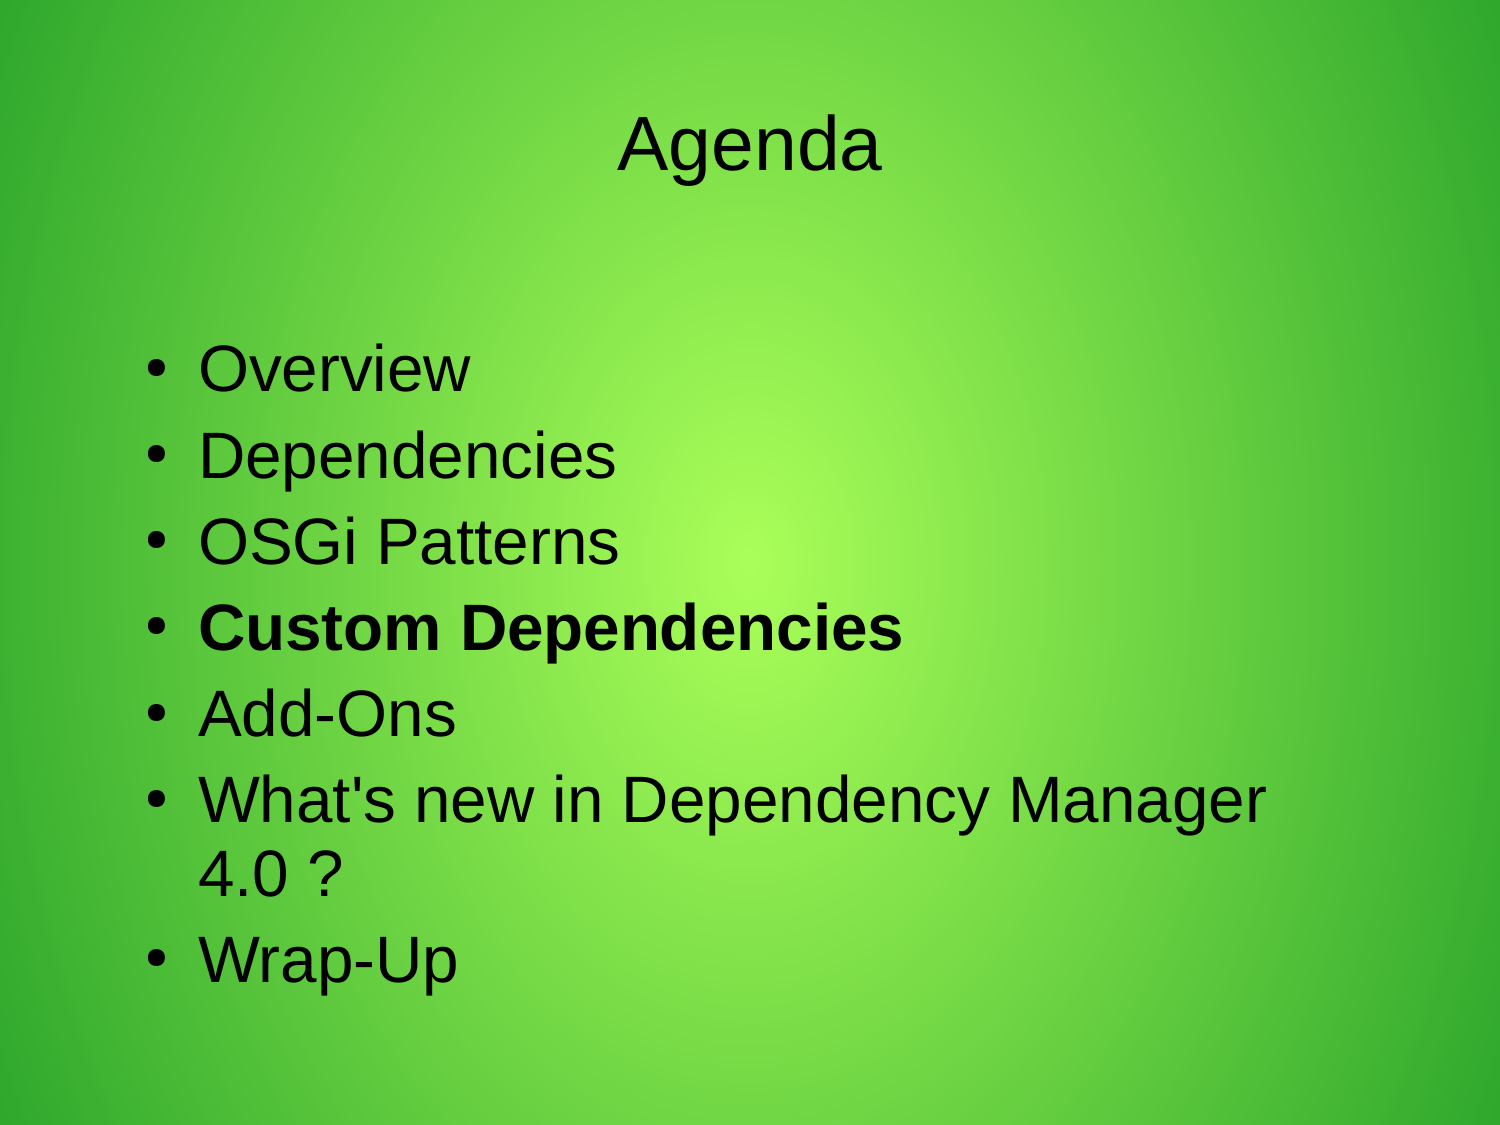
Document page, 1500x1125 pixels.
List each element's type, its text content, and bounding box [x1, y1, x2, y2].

title Agenda [112, 42, 1388, 246]
list Overview Dependencies OSGi Patterns Custom Dependencies Add-Ons What's new in Dependency Manager 4.0 ? Wrap-Up [112, 324, 1388, 978]
